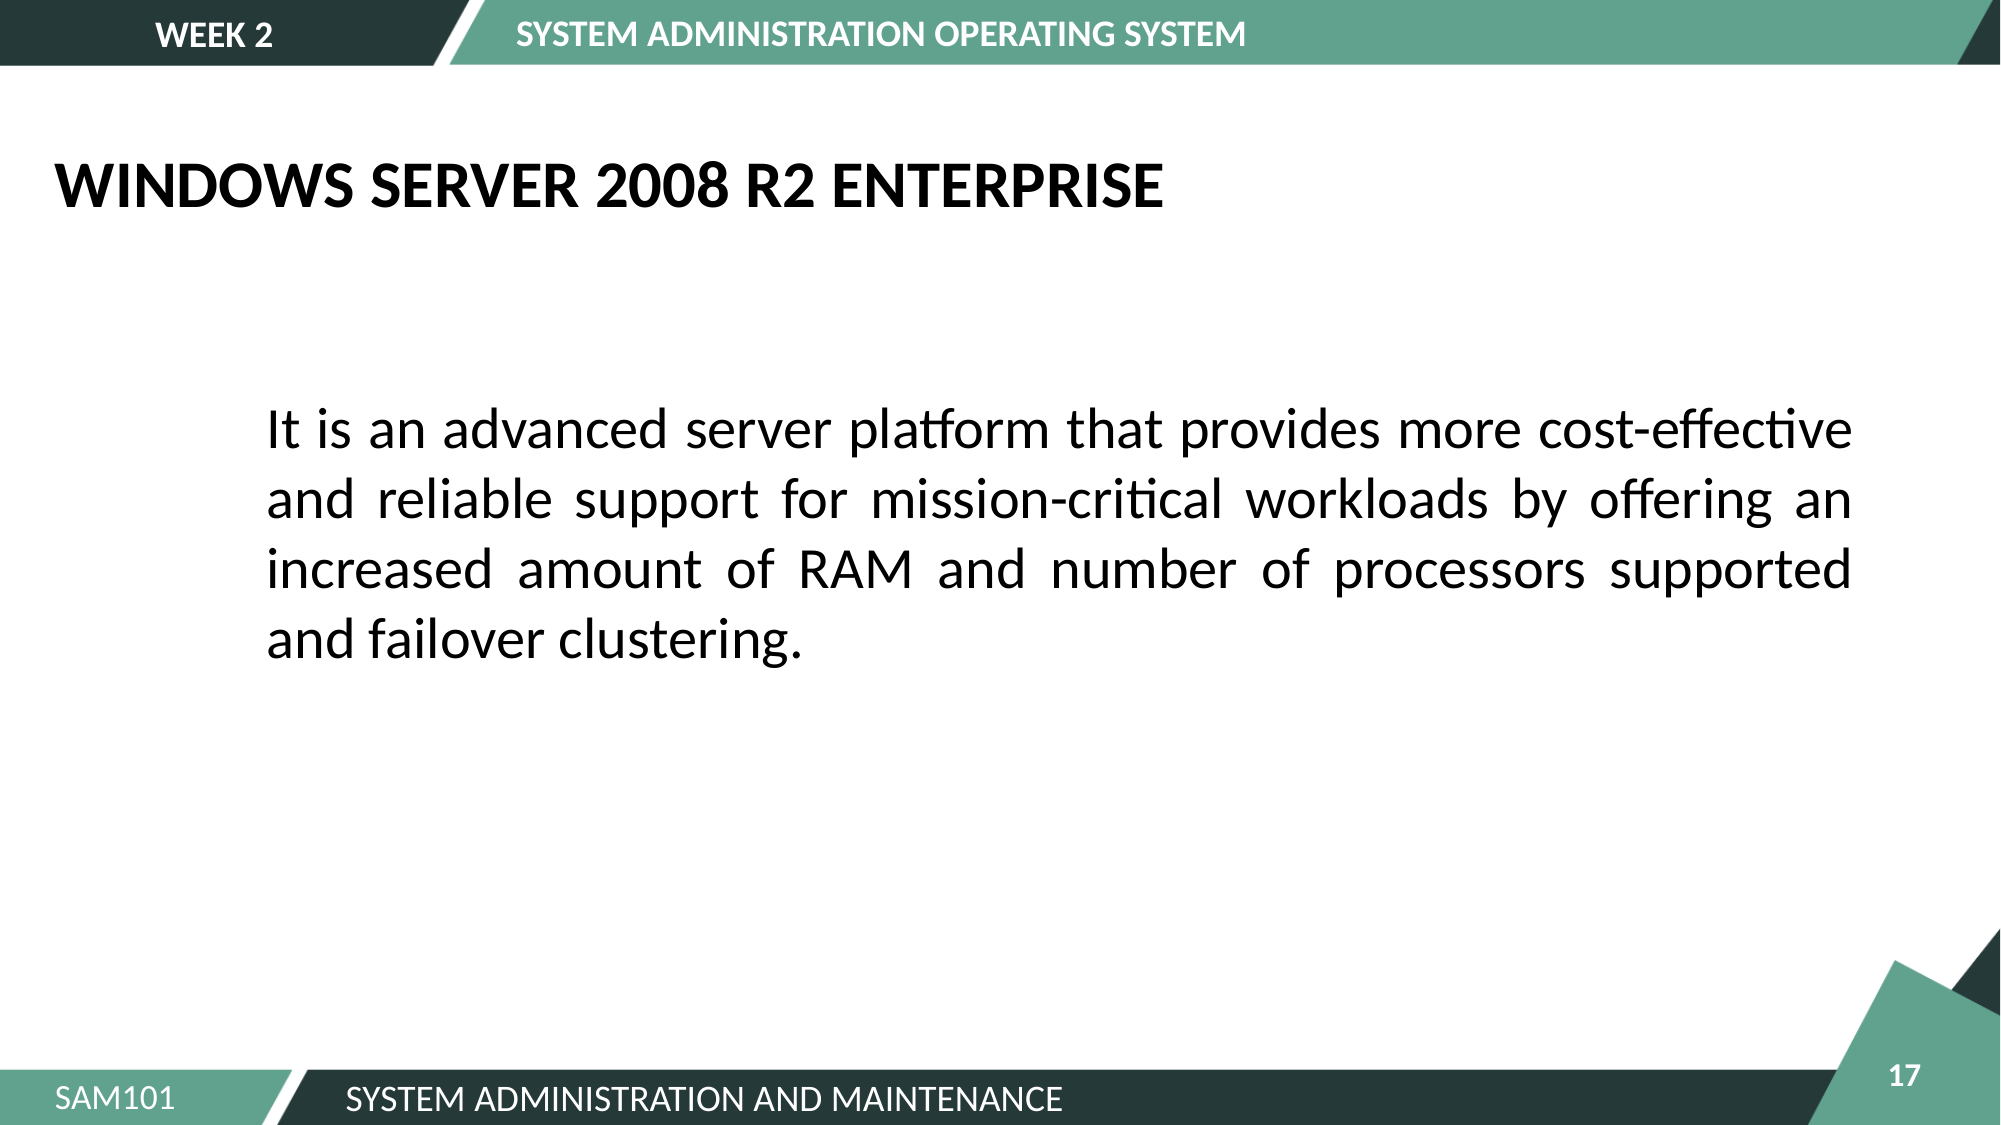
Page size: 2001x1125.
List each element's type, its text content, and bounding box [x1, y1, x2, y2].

text_box SYSTEM ADMINISTRATION AND MAINTENANCE [330, 1066, 1332, 1125]
text_box It is an advanced server platform that provides more cost-effective and reliable support for mission-critical workloads by offering an increased amount of RAM and number of processors supported and failover clustering. [251, 375, 1870, 686]
picture [0, 0, 2001, 1125]
text_box WEEK 2 [98, 2, 331, 63]
slide_number <number> [1486, 1042, 1937, 1103]
text_box WINDOWS SERVER 2008 R2 ENTERPRISE [39, 134, 1301, 237]
text_box SAM101 [39, 1066, 233, 1125]
text_box SYSTEM ADMINISTRATION OPERATING SYSTEM [501, 1, 1937, 62]
